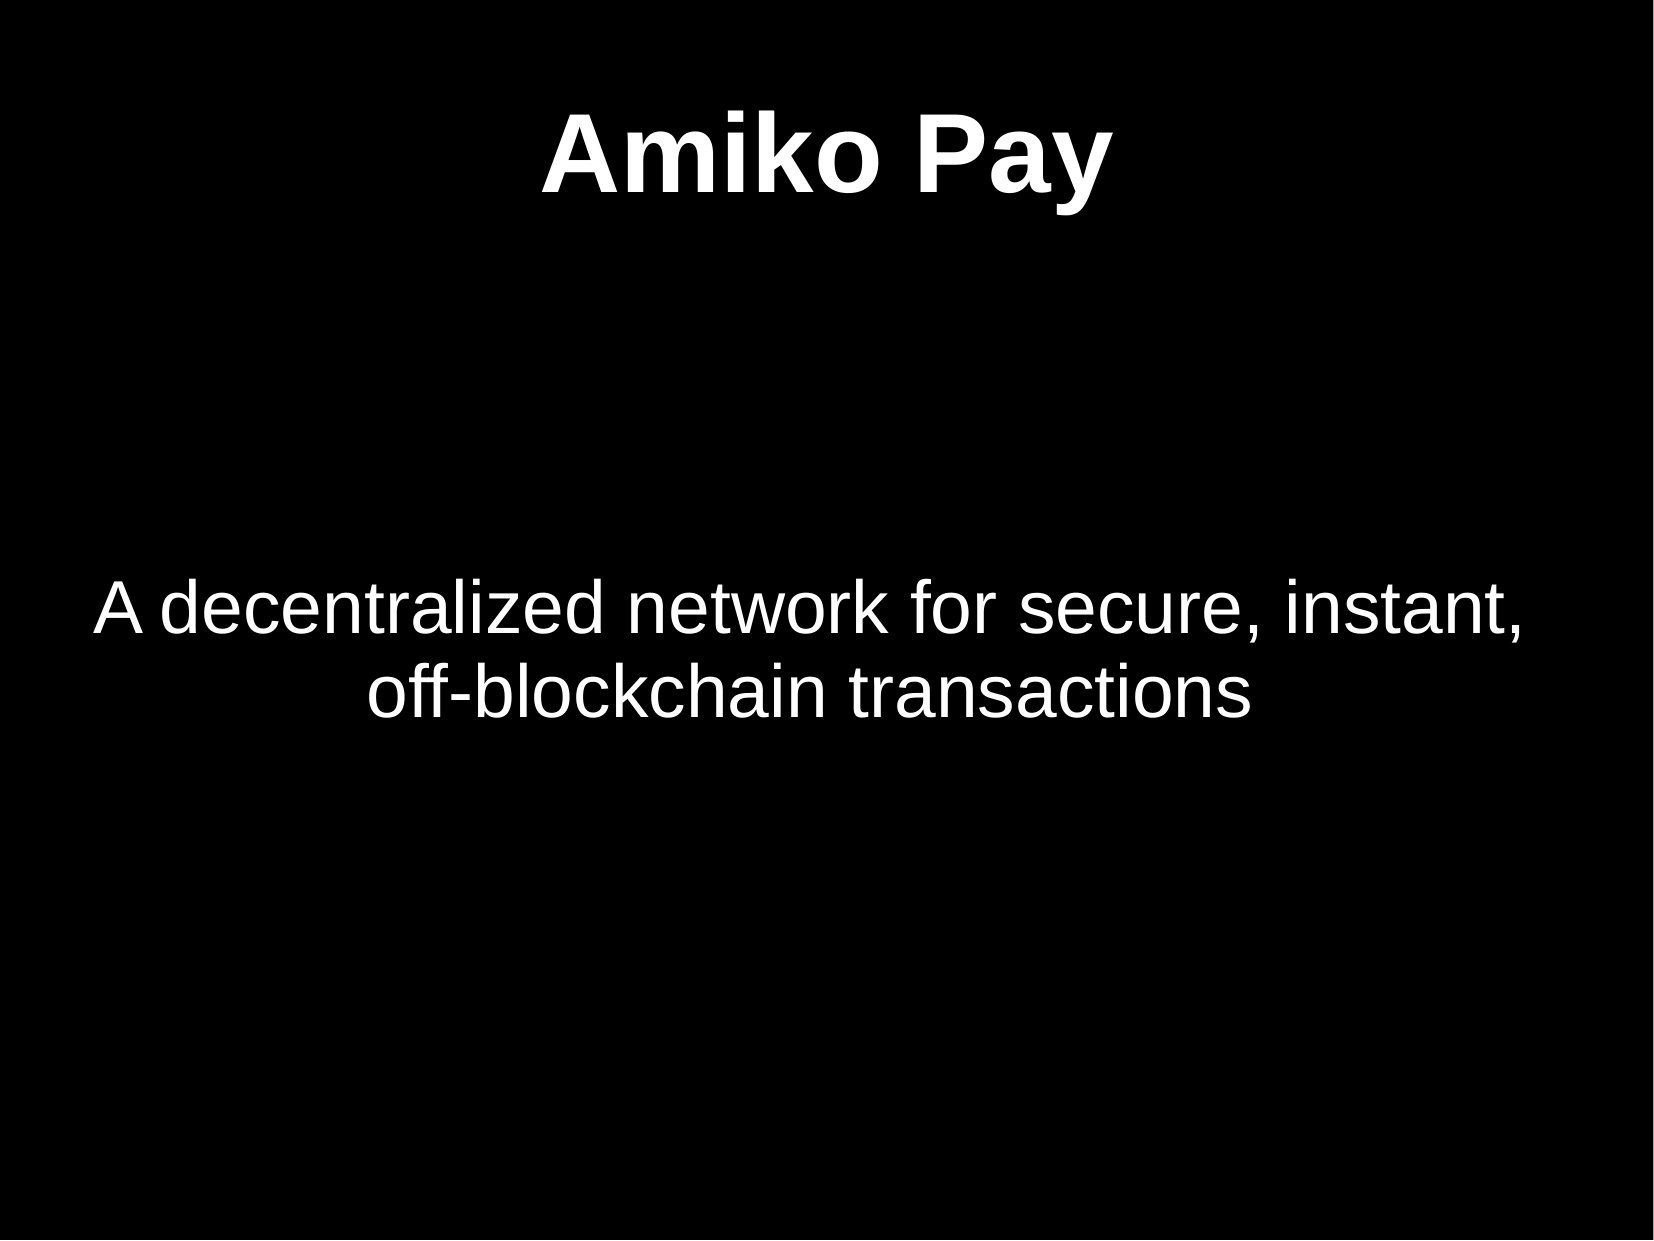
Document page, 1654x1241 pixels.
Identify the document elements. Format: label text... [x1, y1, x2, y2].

title Amiko Pay [82, 49, 1571, 257]
subtitle A decentralized network for secure, instant, off-blockchain transactions [82, 290, 1538, 1010]
